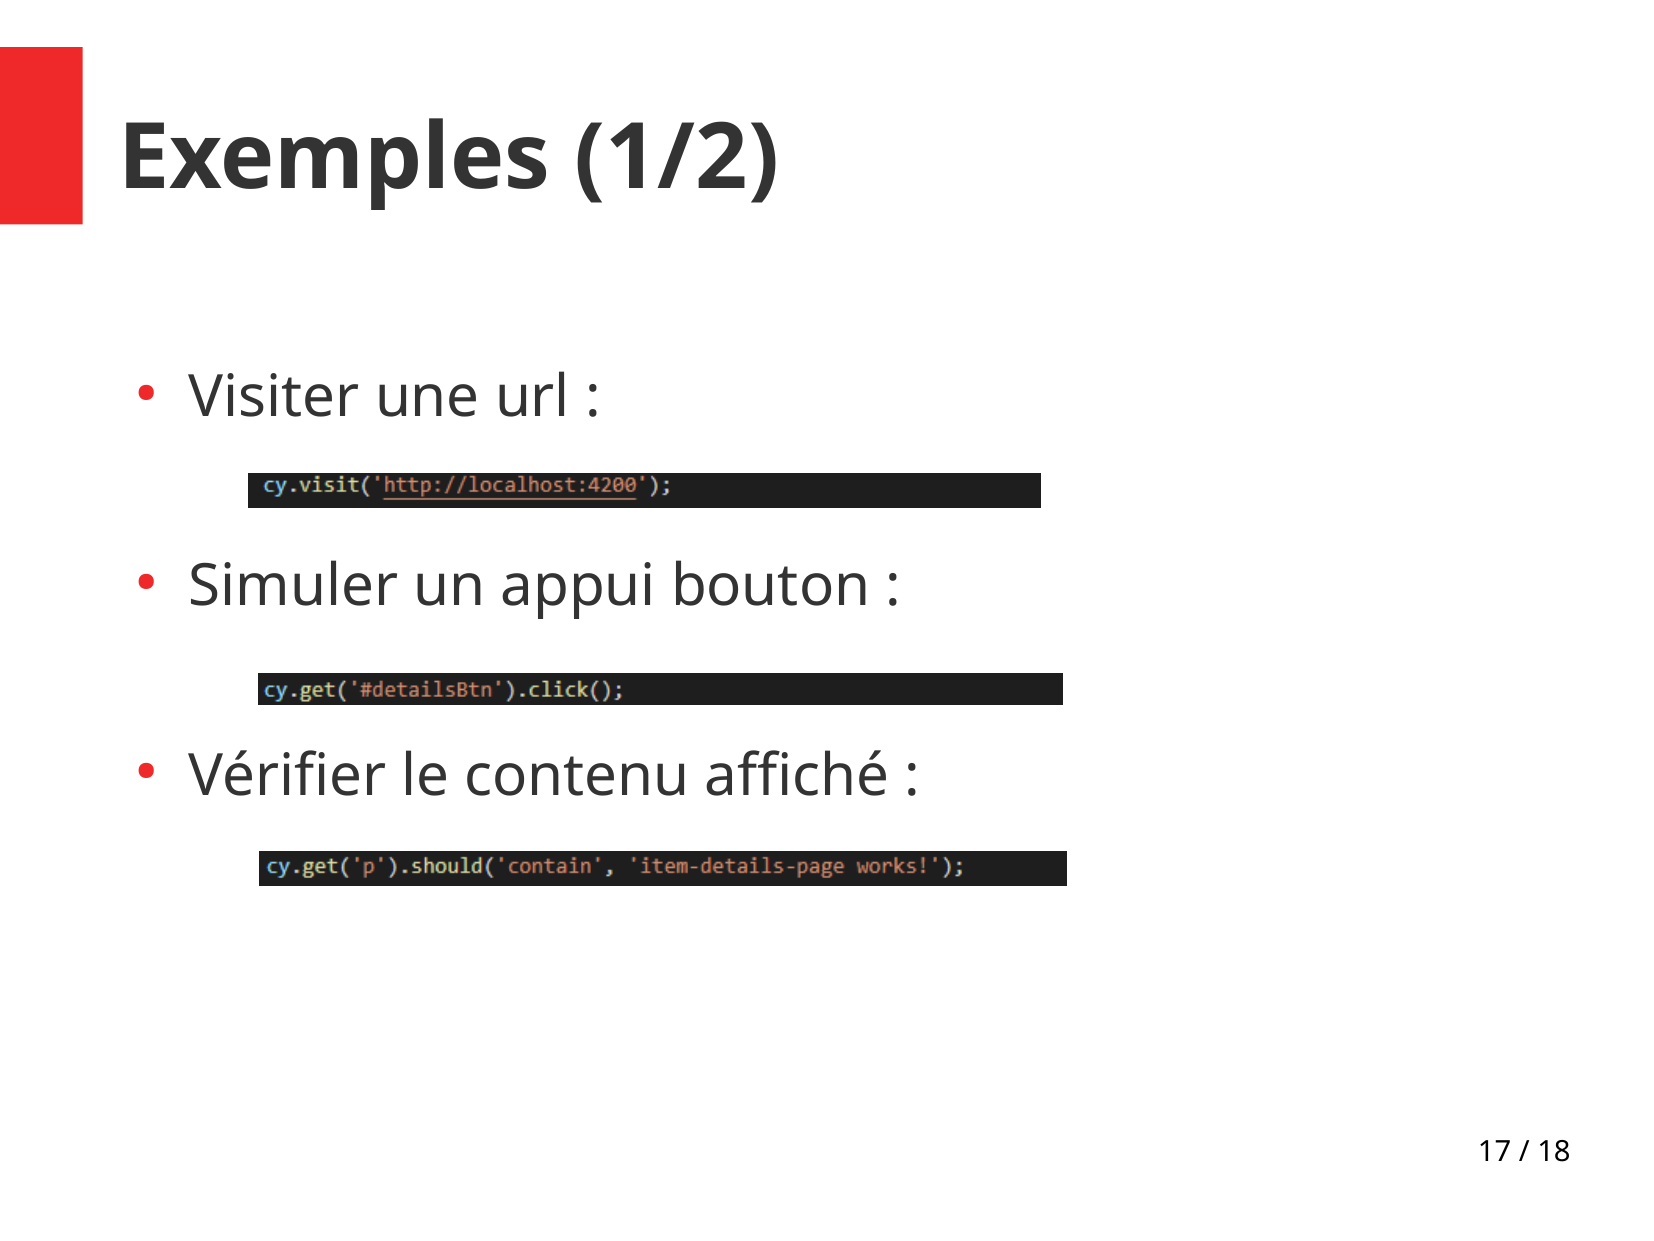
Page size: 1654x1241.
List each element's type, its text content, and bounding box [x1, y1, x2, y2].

title Exemples (1/2) [118, 49, 1571, 257]
picture [248, 473, 1041, 508]
picture [259, 851, 1067, 886]
picture [258, 673, 1063, 705]
list Visiter une url : Simuler un appui bouton : Vérifier le contenu affiché : [118, 354, 1536, 1074]
